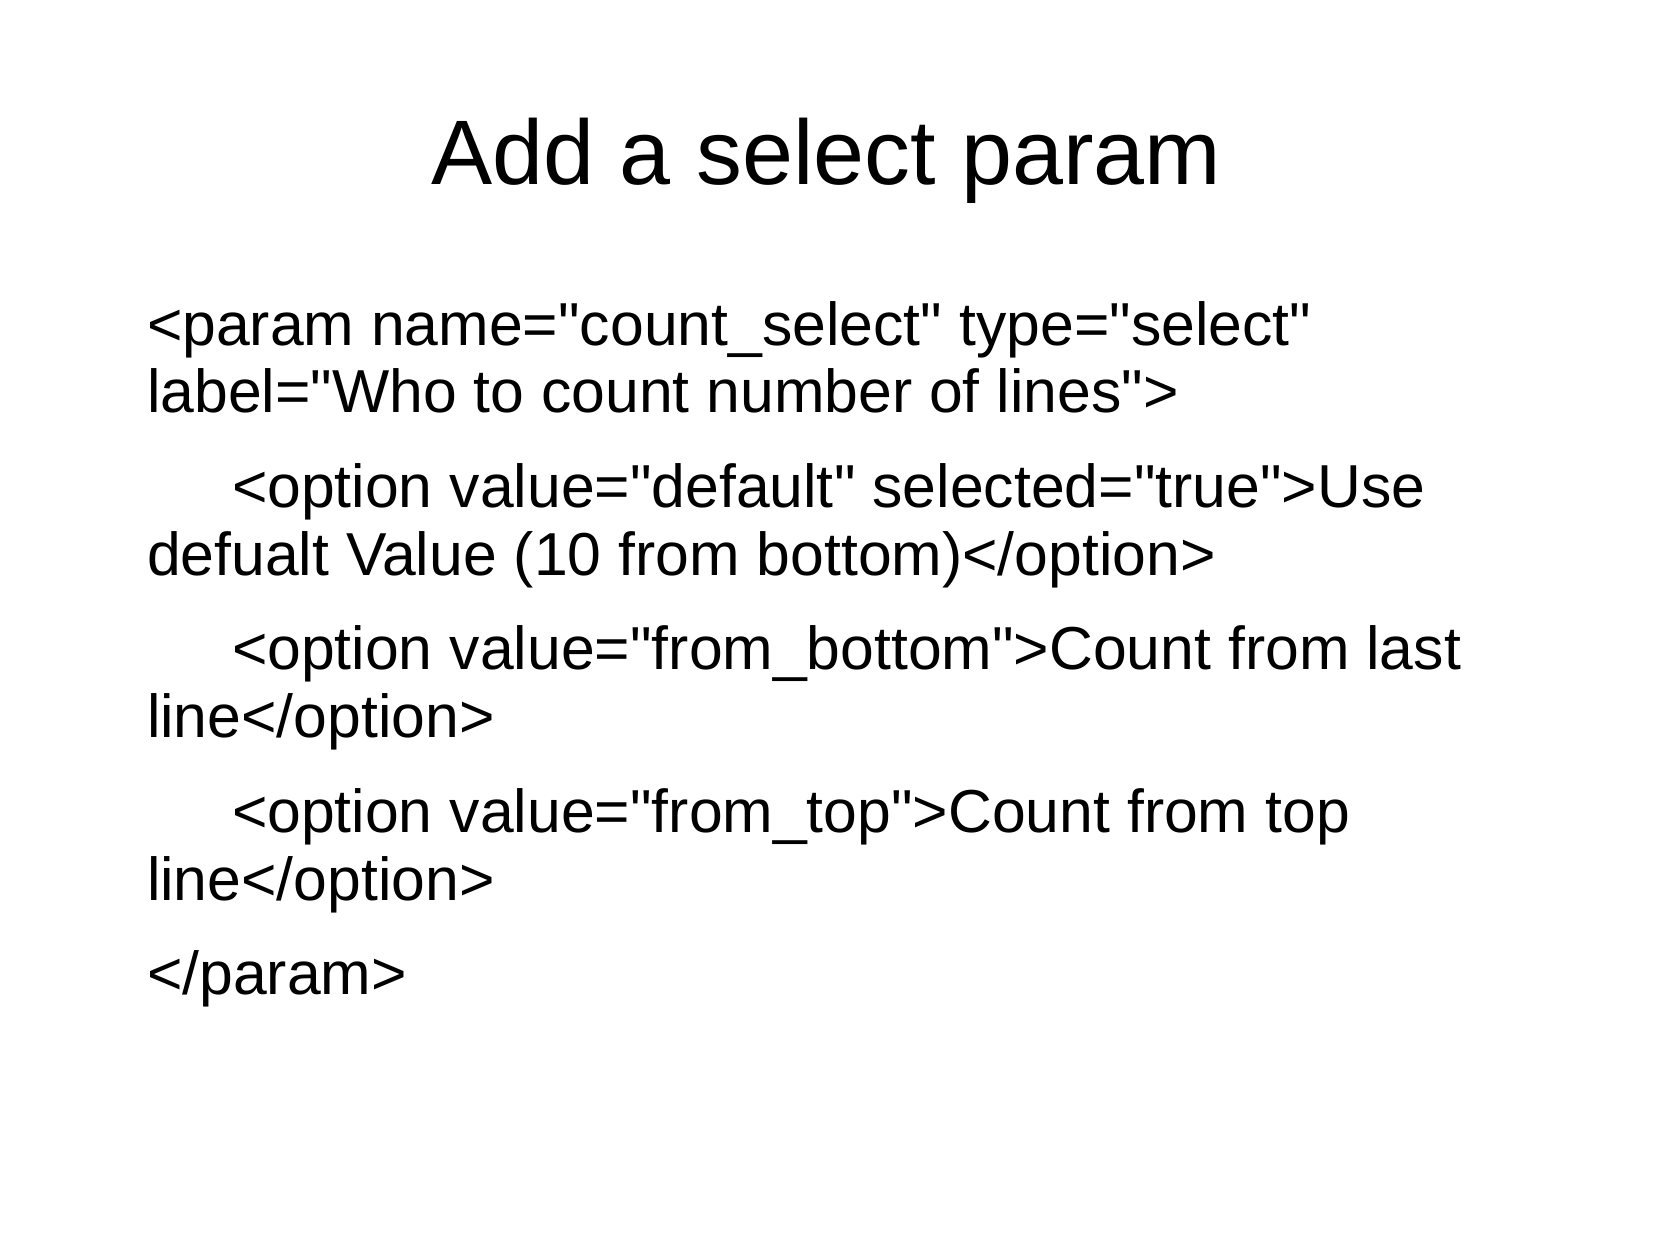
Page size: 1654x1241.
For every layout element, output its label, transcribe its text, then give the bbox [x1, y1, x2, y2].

list <param name="count_select" type="select" label="Who to count number of lines"> <option value="default" selected="true">Use defualt Value (10 from bottom)</option> <option value="from_bottom">Count from last line</option> <option value="from_top">Count from top line</option> </param> [82, 290, 1571, 1010]
title Add a select param [82, 49, 1571, 257]
